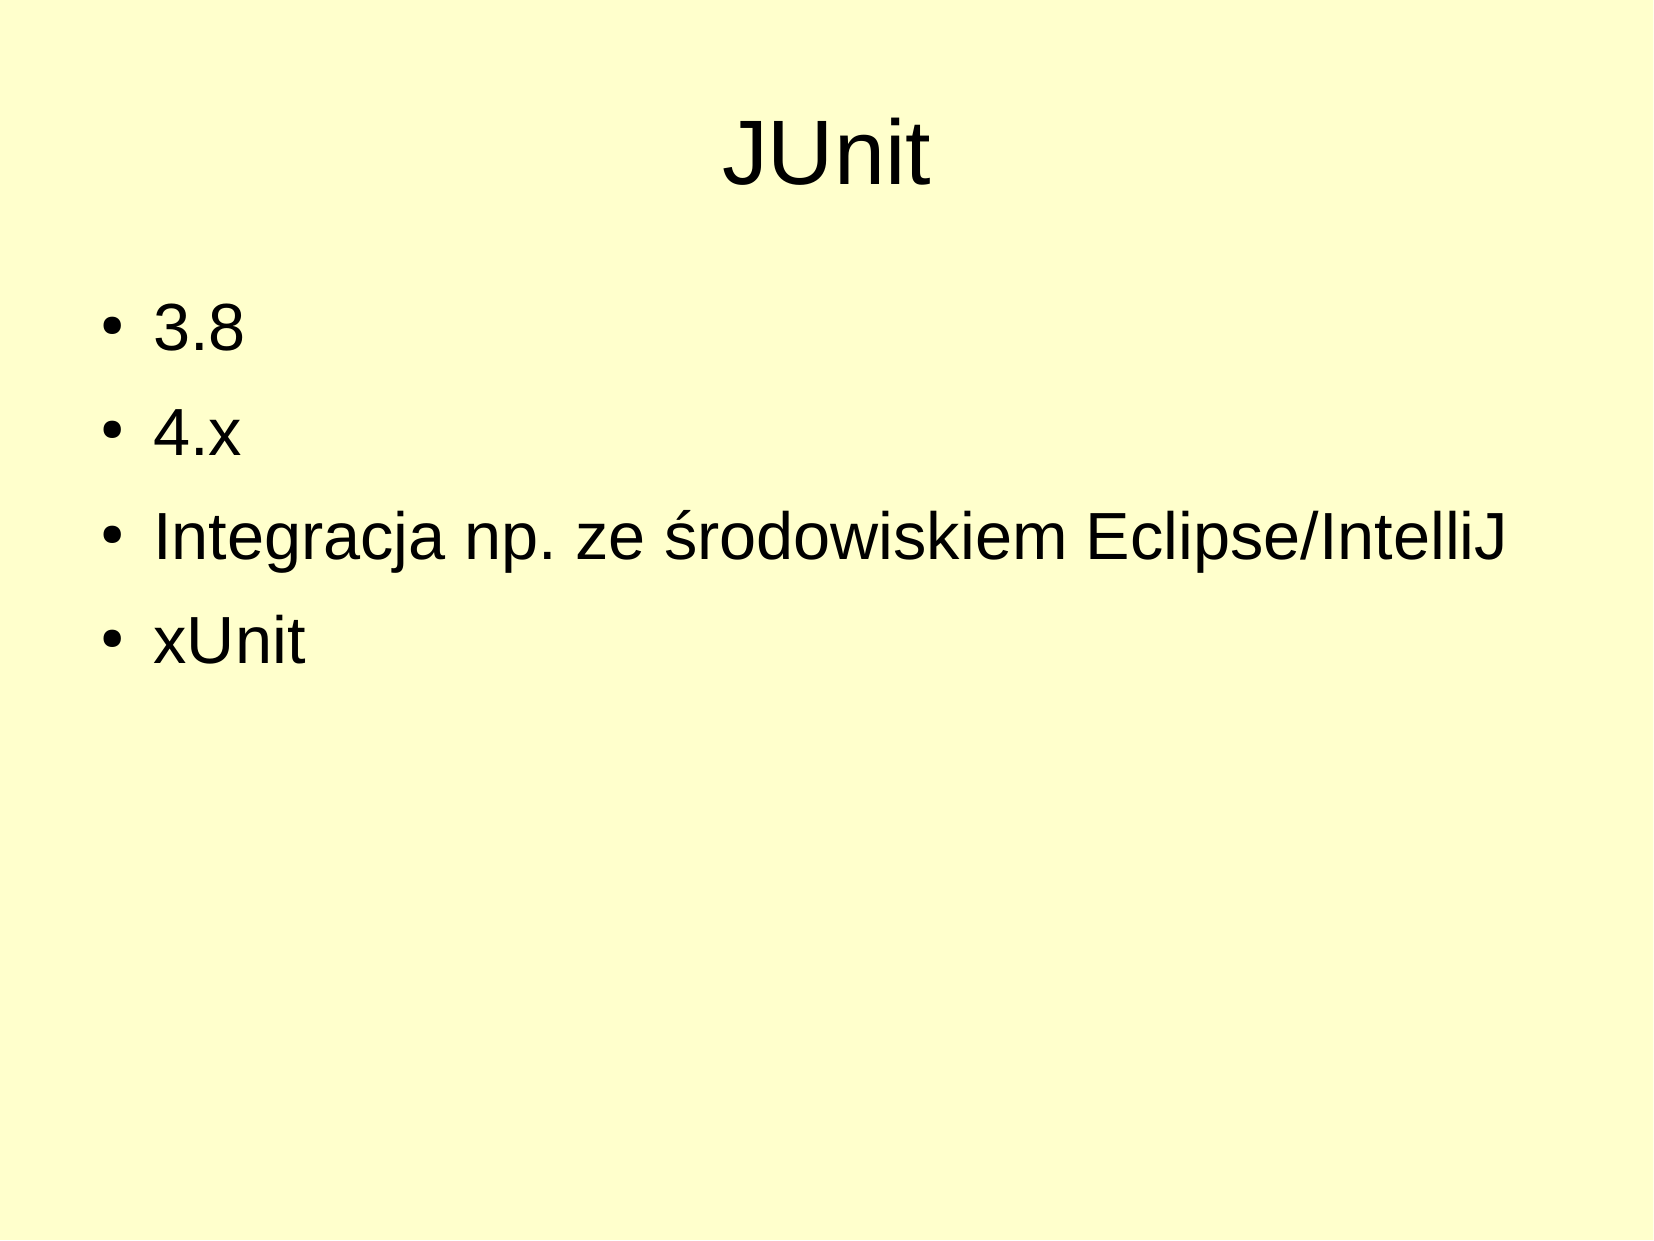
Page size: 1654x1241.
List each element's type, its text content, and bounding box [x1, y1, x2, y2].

list 3.8 4.x Integracja np. ze środowiskiem Eclipse/IntelliJ xUnit [82, 290, 1571, 1109]
title JUnit [82, 49, 1571, 257]
